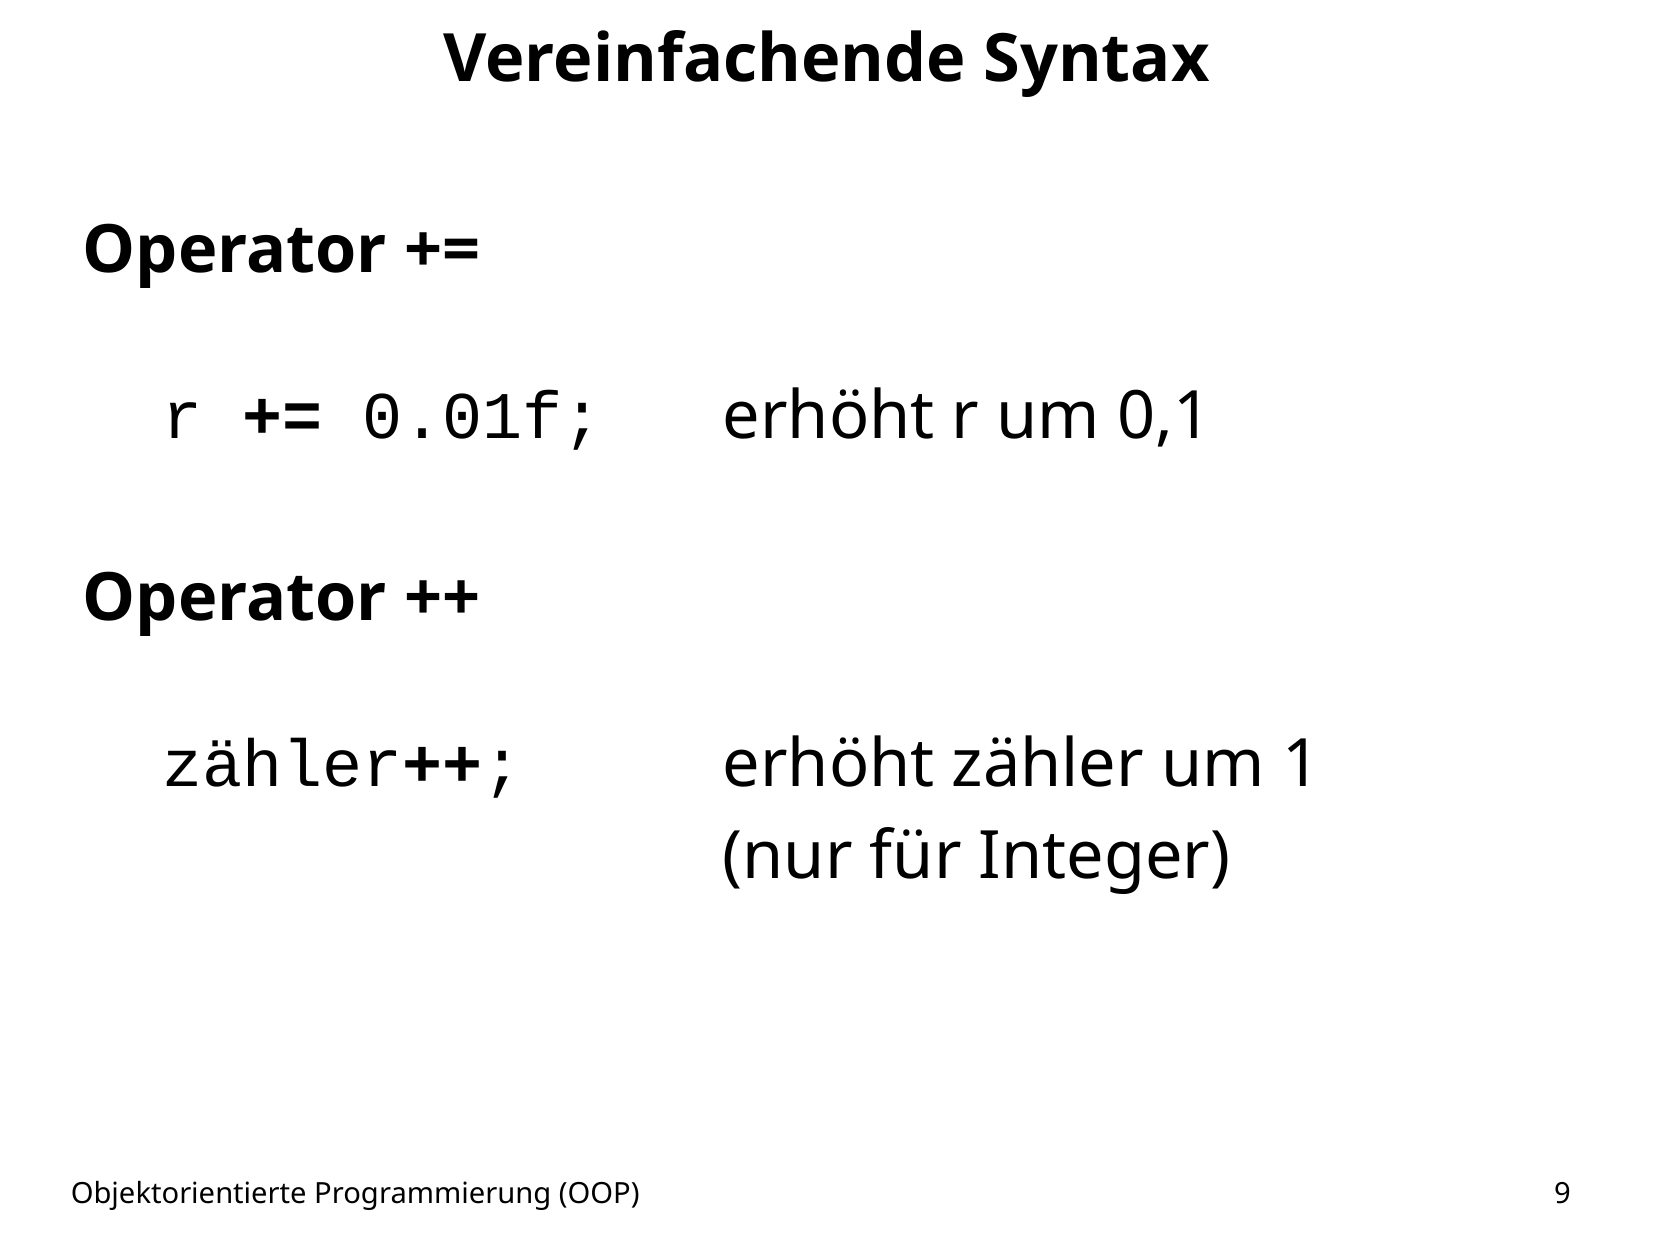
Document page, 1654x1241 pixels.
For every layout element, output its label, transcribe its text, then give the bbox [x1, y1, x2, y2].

title Vereinfachende Syntax [0, 5, 1654, 107]
list Operator += r += 0.01f; erhöht r um 0,1 Operator ++ zähler++; erhöht zähler um 1 (nur für Integer) [82, 200, 1571, 1146]
